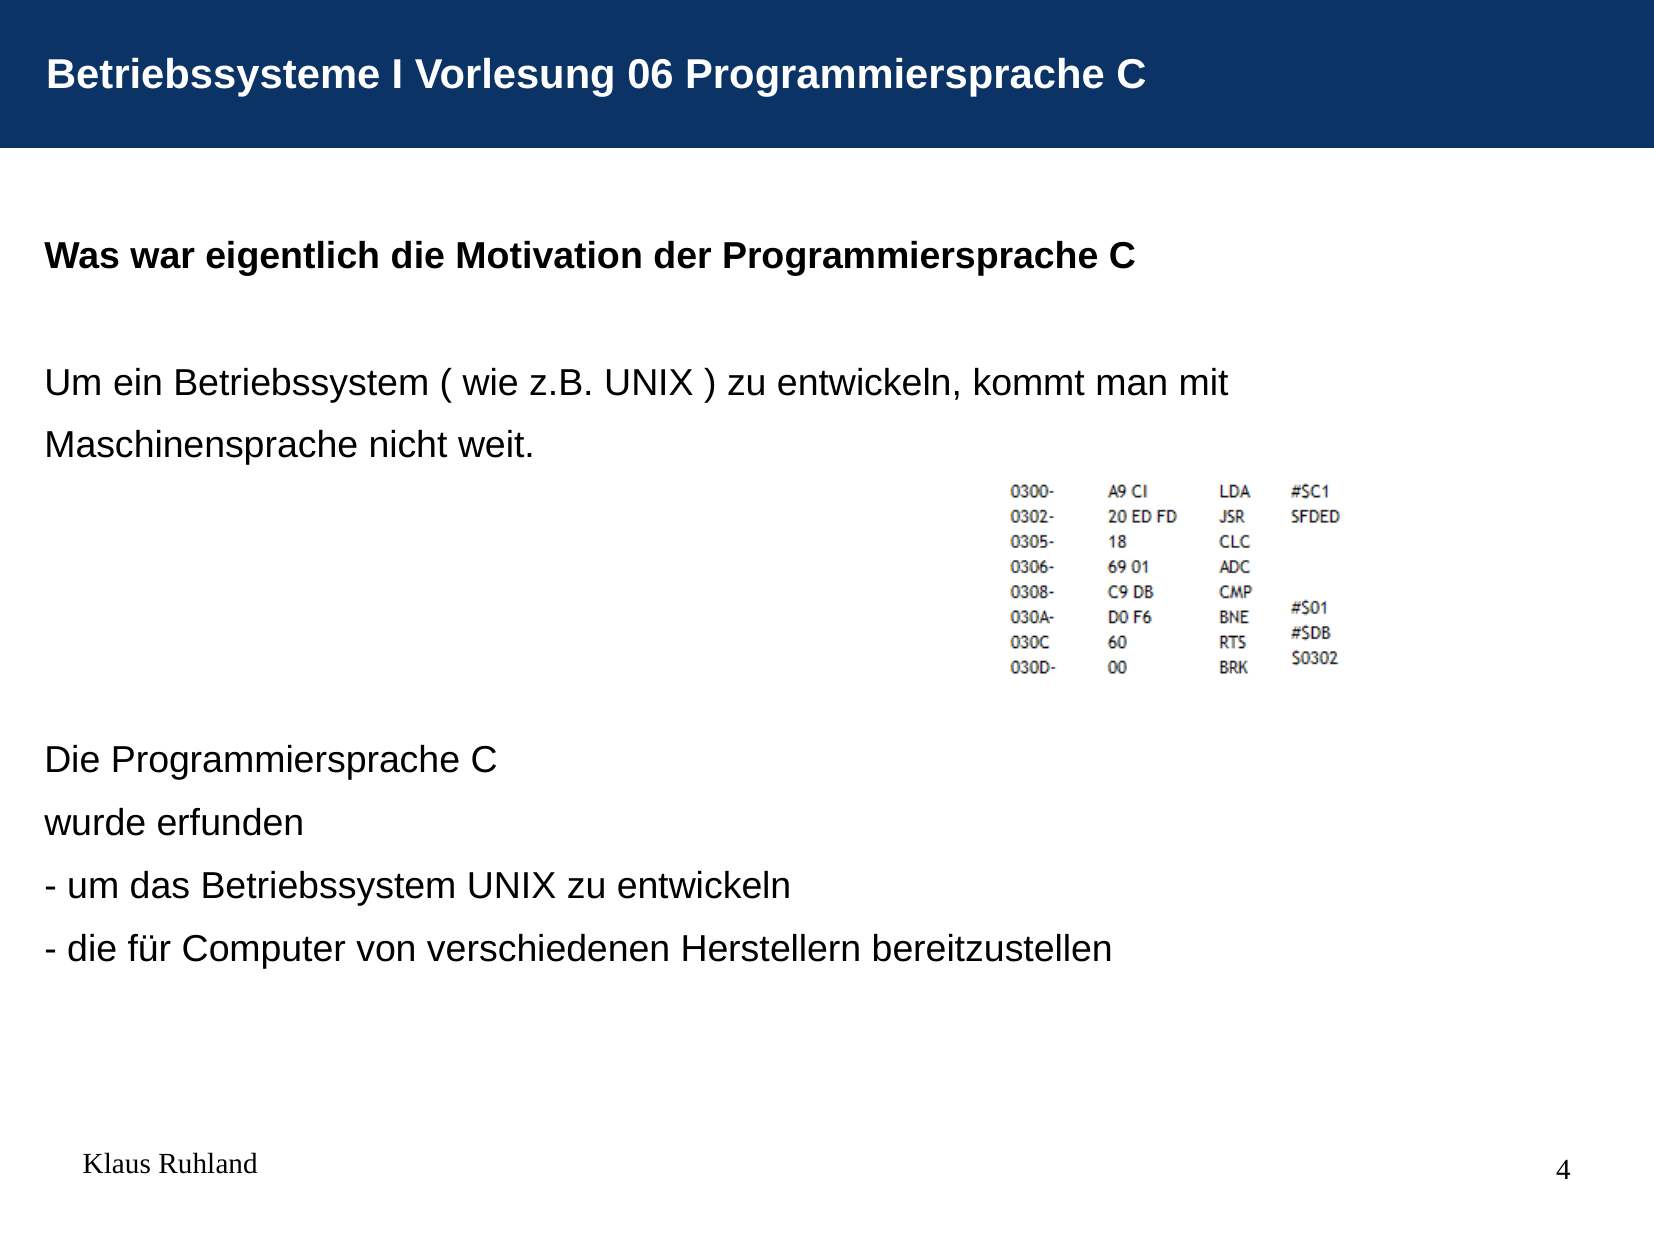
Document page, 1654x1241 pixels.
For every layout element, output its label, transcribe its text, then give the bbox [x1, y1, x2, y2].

picture [1000, 471, 1359, 680]
text_box Was war eigentlich die Motivation der Programmiersprache C Um ein Betriebssystem ( wie z.B. UNIX ) zu entwickeln, kommt man mit Maschinensprache nicht weit. Die Programmiersprache C wurde erfunden - um das Betriebssystem UNIX zu entwickeln - die für Computer von verschiedenen Herstellern bereitzustellen [29, 206, 1565, 1103]
